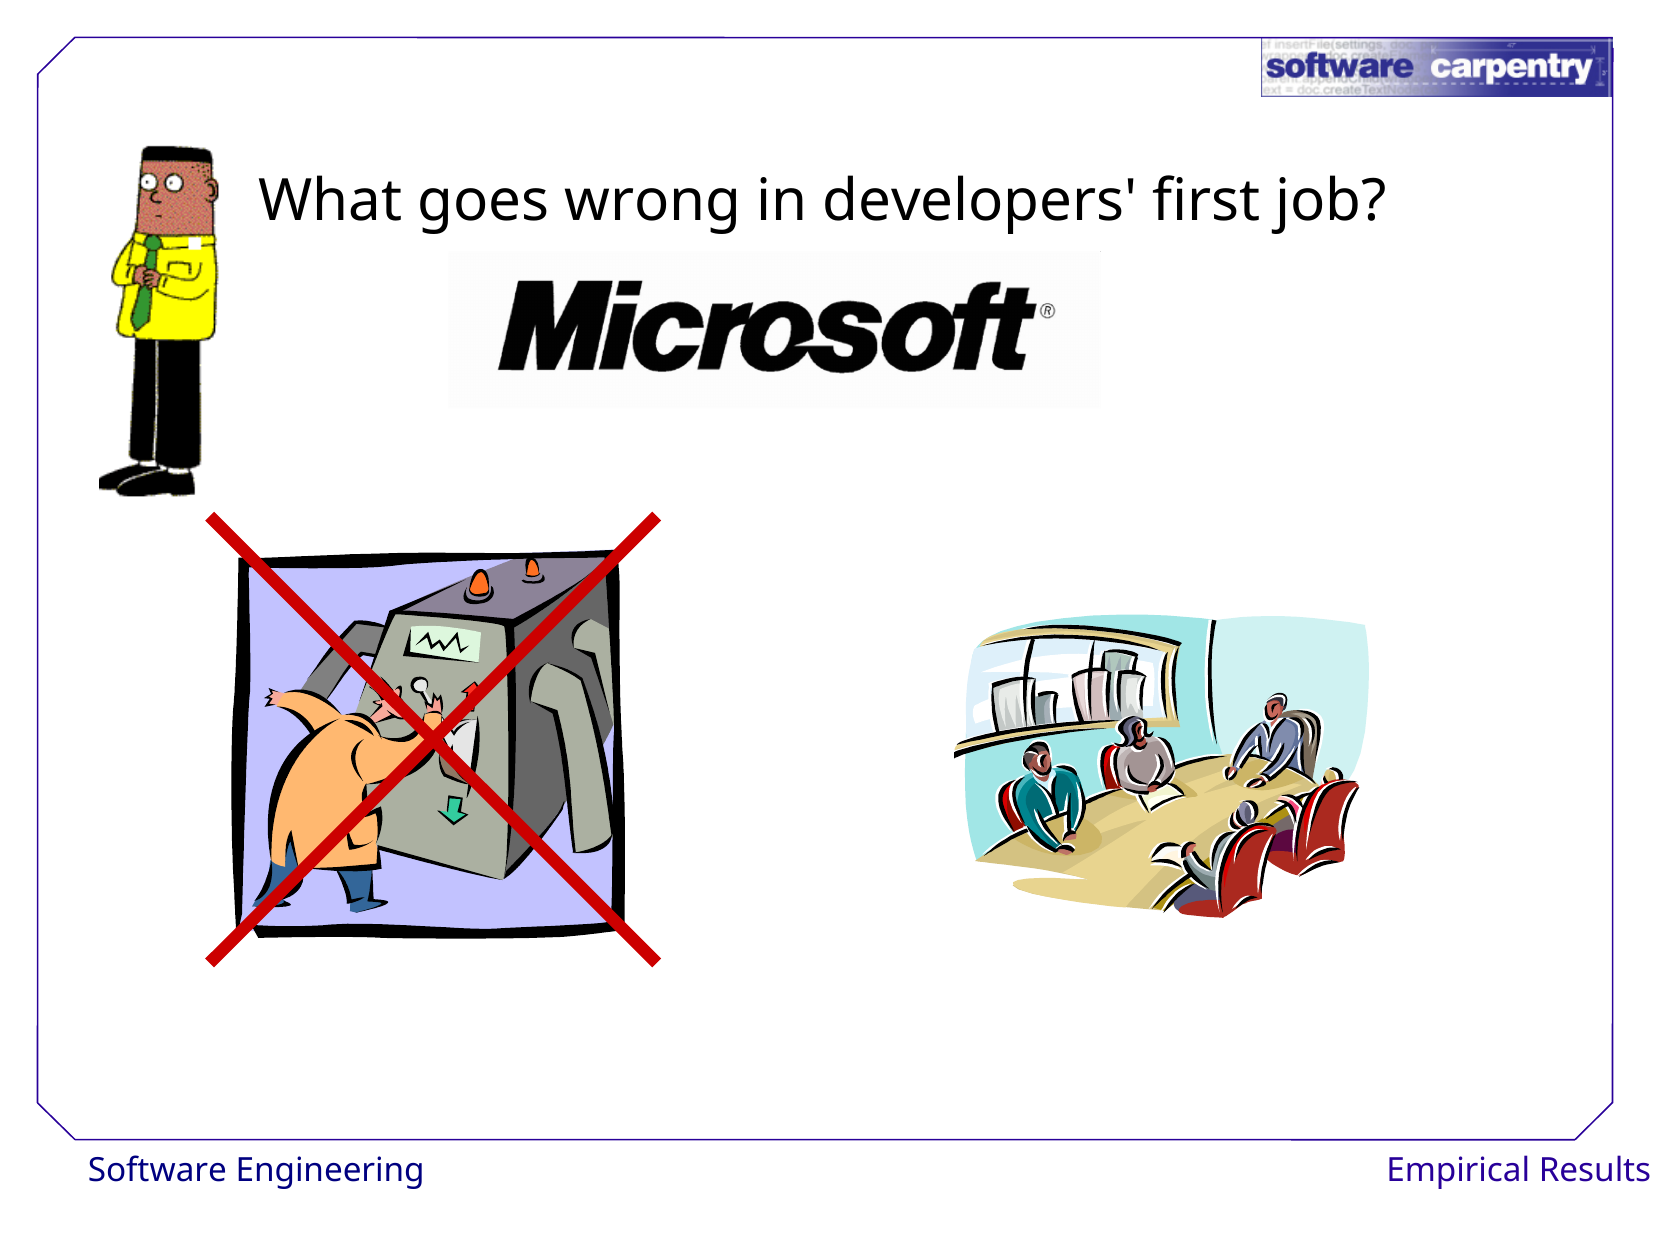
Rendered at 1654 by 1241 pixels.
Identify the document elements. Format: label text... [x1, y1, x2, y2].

picture [99, 137, 225, 506]
picture [1261, 39, 1613, 97]
picture [448, 251, 1101, 409]
picture [240, 750, 626, 943]
picture [251, 547, 615, 729]
picture [952, 608, 1375, 924]
picture [443, 554, 629, 925]
text_box What goes wrong in developers' first job? [243, 119, 1552, 240]
picture [231, 548, 423, 931]
